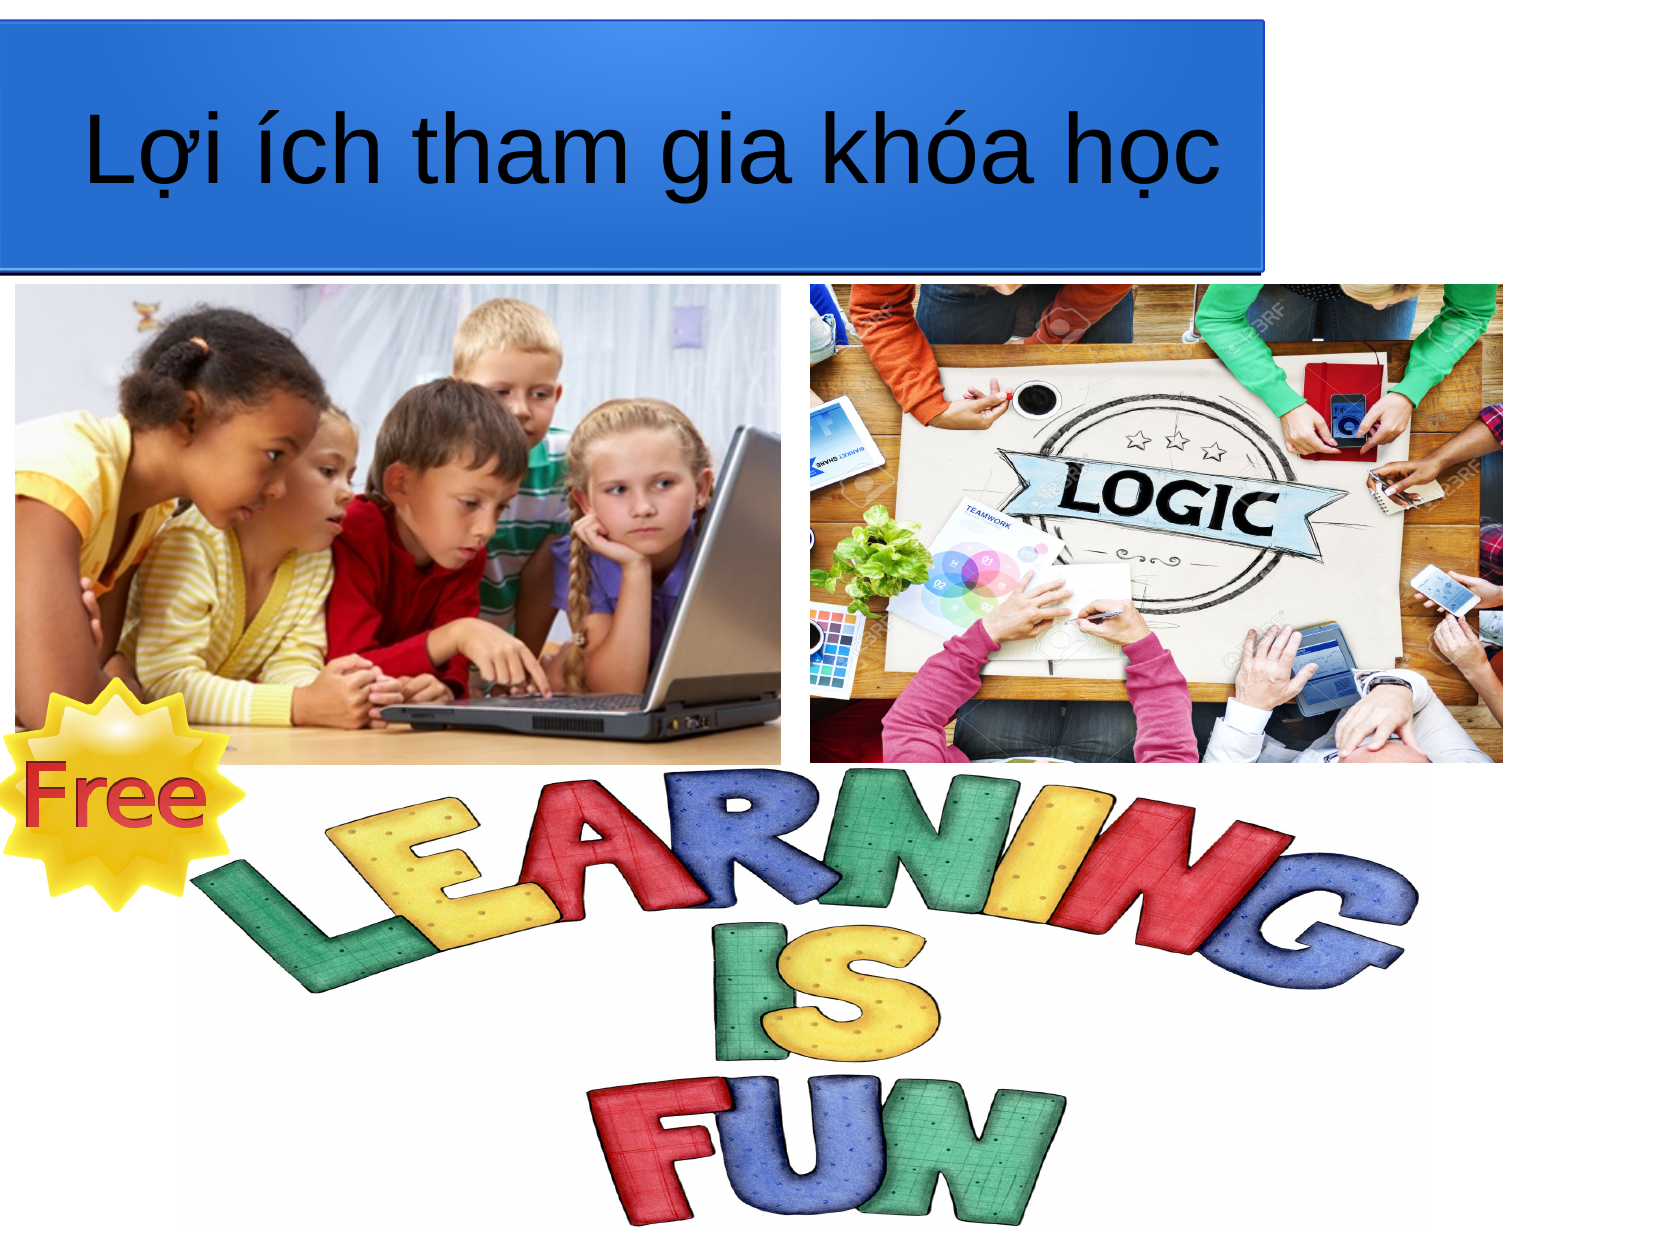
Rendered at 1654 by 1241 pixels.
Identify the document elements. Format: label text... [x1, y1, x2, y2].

picture [0, 284, 1503, 1231]
title Lợi ích tham gia khóa học [82, 47, 1235, 252]
